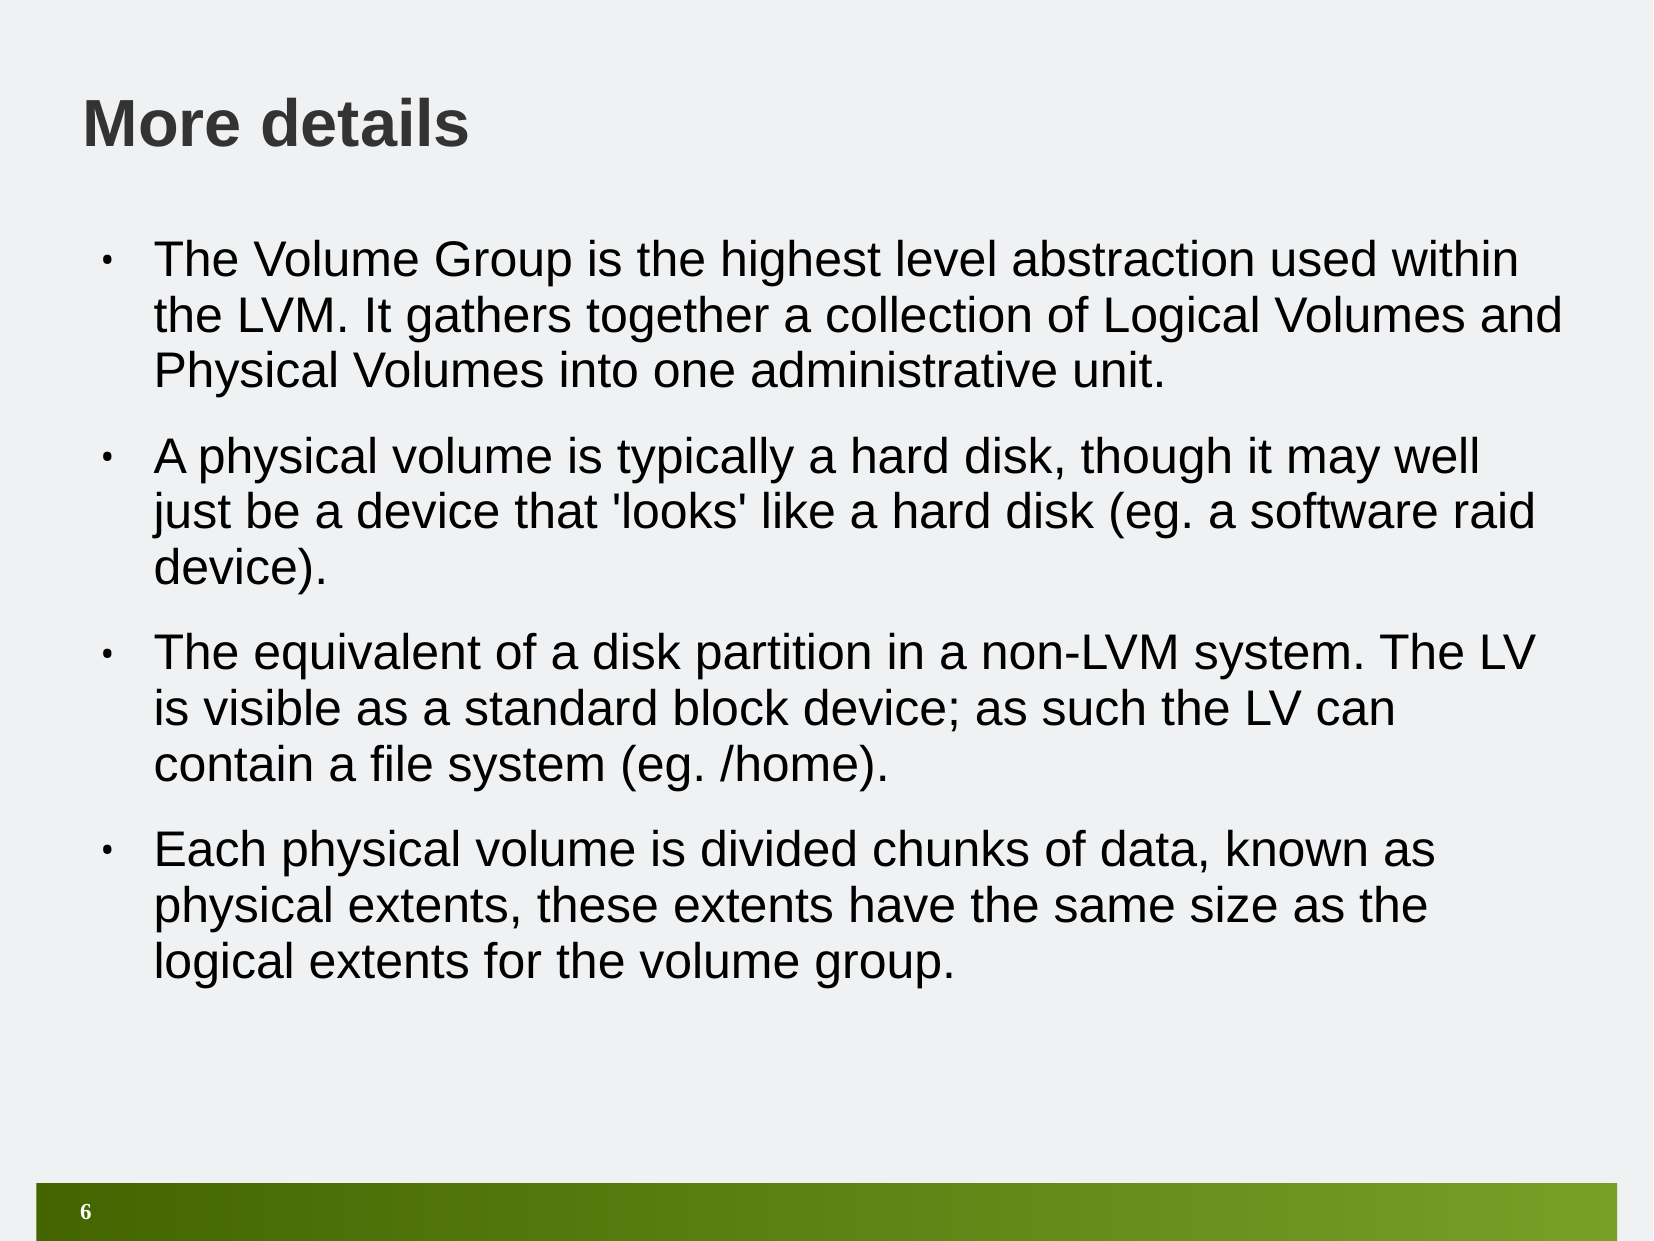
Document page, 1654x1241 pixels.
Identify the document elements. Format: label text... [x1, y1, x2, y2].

picture [0, 0, 1654, 1241]
title More details [82, 49, 1571, 198]
list The Volume Group is the highest level abstraction used within the LVM. It gathers together a collection of Logical Volumes and Physical Volumes into one administrative unit. A physical volume is typically a hard disk, though it may well just be a device that 'looks' like a hard disk (eg. a software raid device). The equivalent of a disk partition in a non-LVM system. The LV is visible as a standard block device; as such the LV can contain a file system (eg. /home). Each physical volume is divided chunks of data, known as physical extents, these extents have the same size as the logical extents for the volume group. [82, 231, 1571, 1050]
